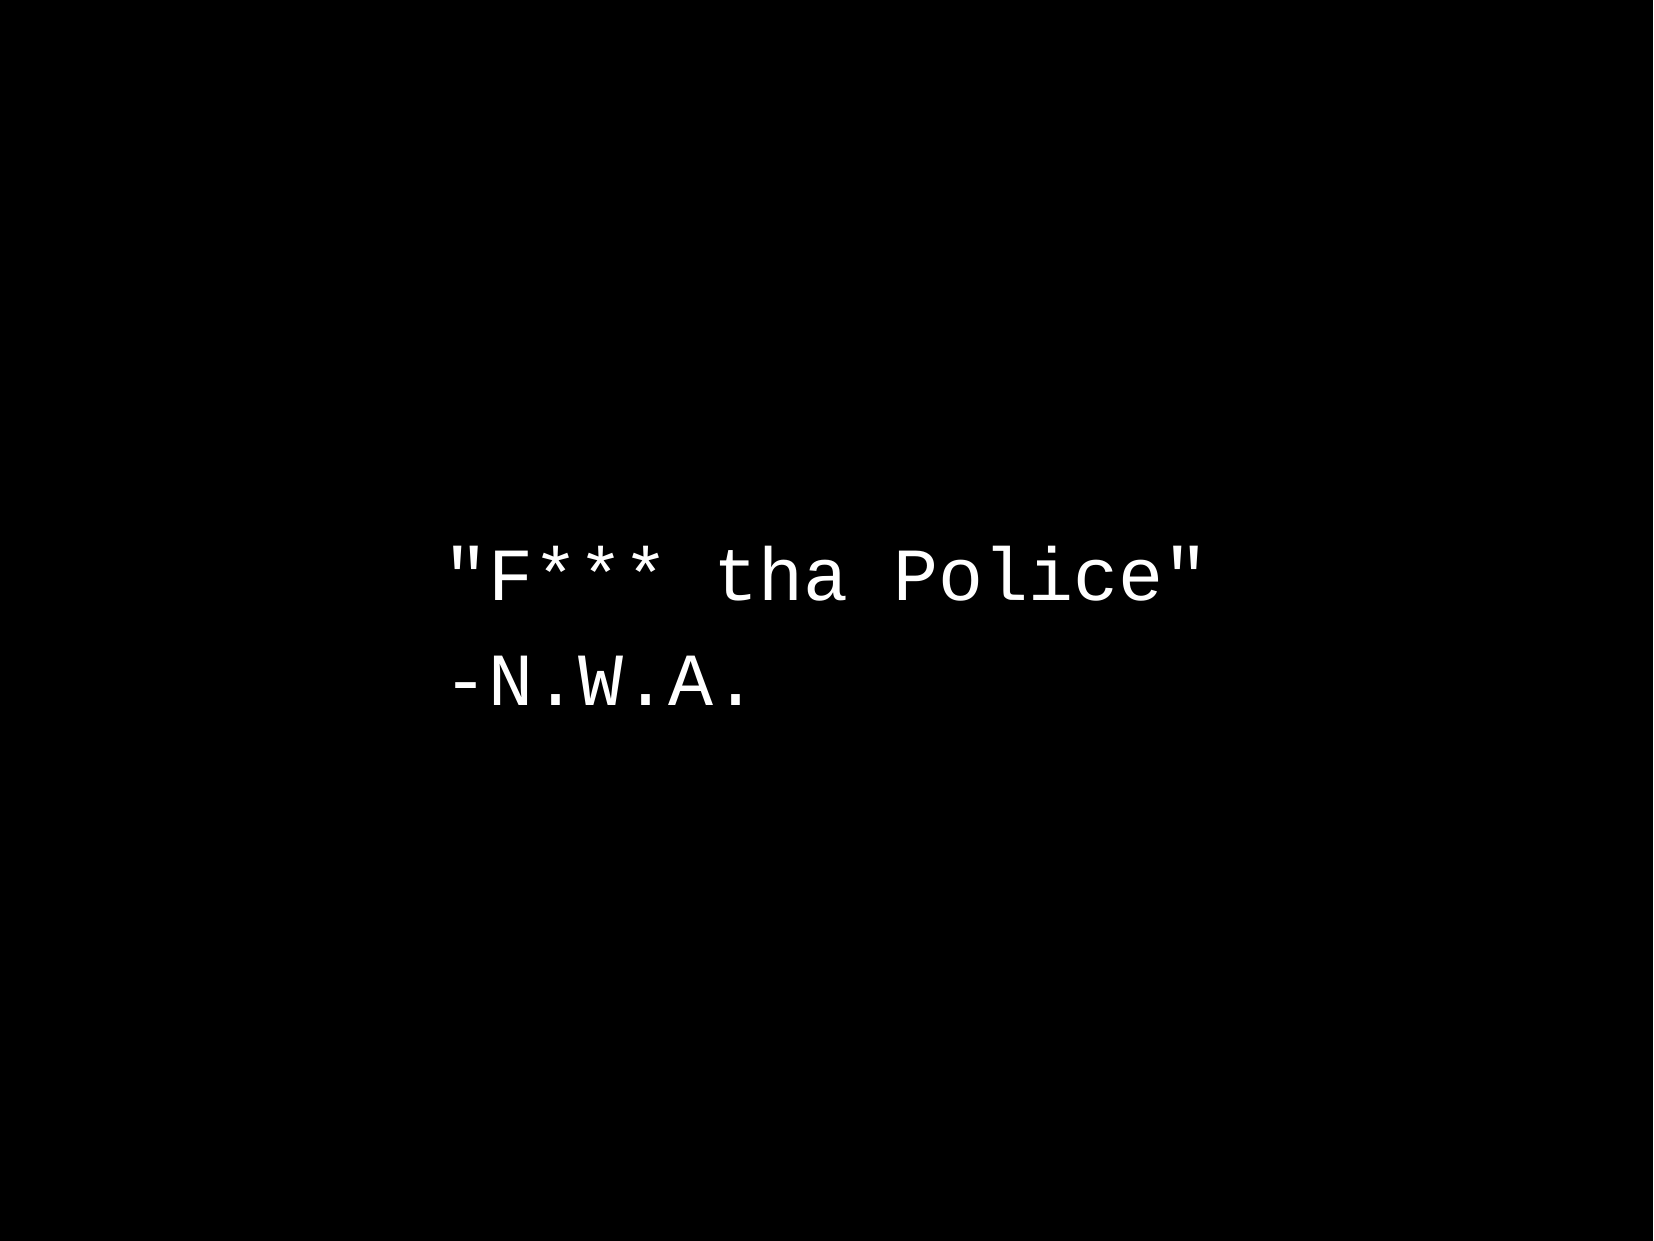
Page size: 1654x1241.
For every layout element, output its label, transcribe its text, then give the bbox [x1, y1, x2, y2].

text_box "F*** tha Police" -N.W.A. [429, 517, 1224, 724]
